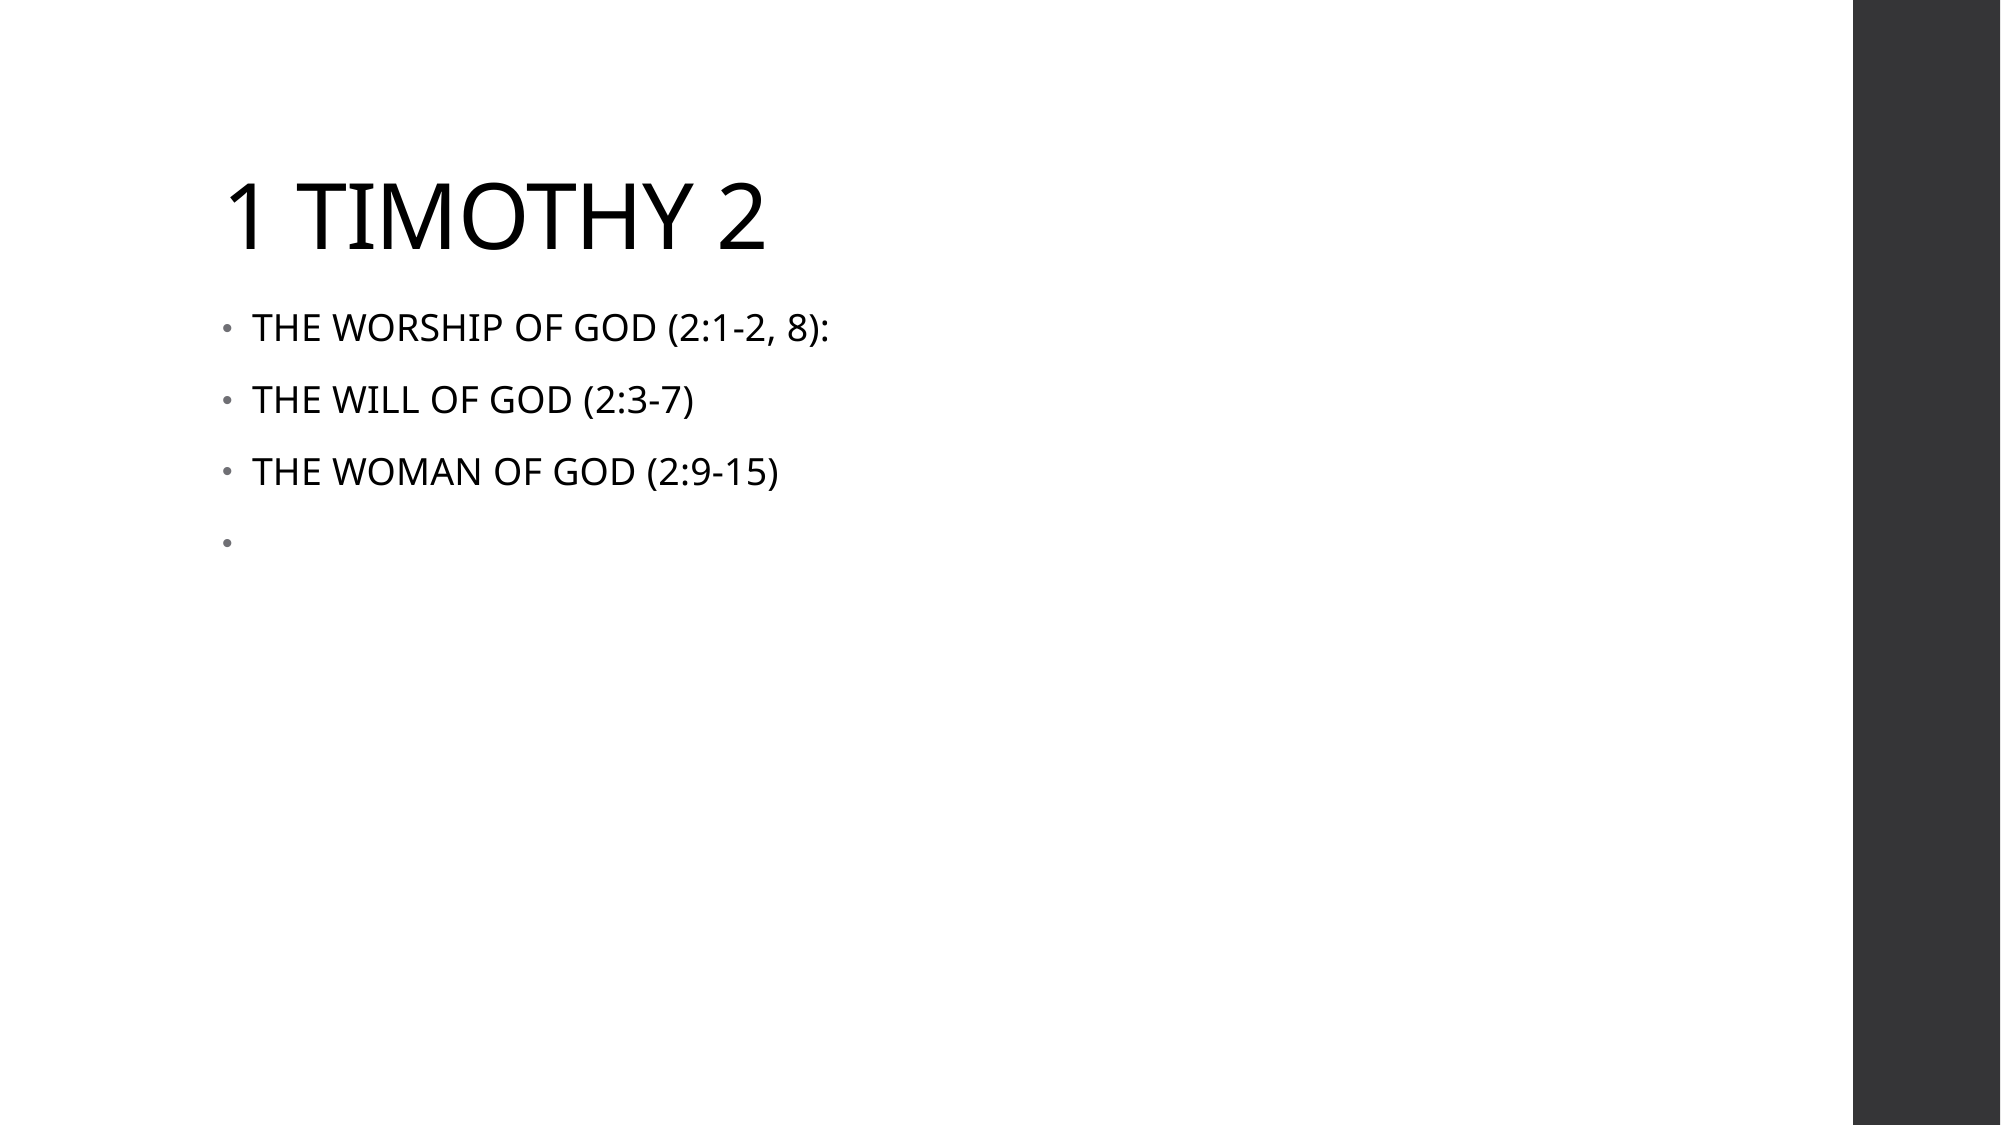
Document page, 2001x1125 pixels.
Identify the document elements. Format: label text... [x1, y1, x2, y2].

list THE WORSHIP OF GOD (2:1-2, 8): THE WILL OF GOD (2:3-7) THE WOMAN OF GOD (2:9-15) [206, 299, 1617, 1014]
title 1 TIMOTHY 2 [206, 60, 1797, 278]
